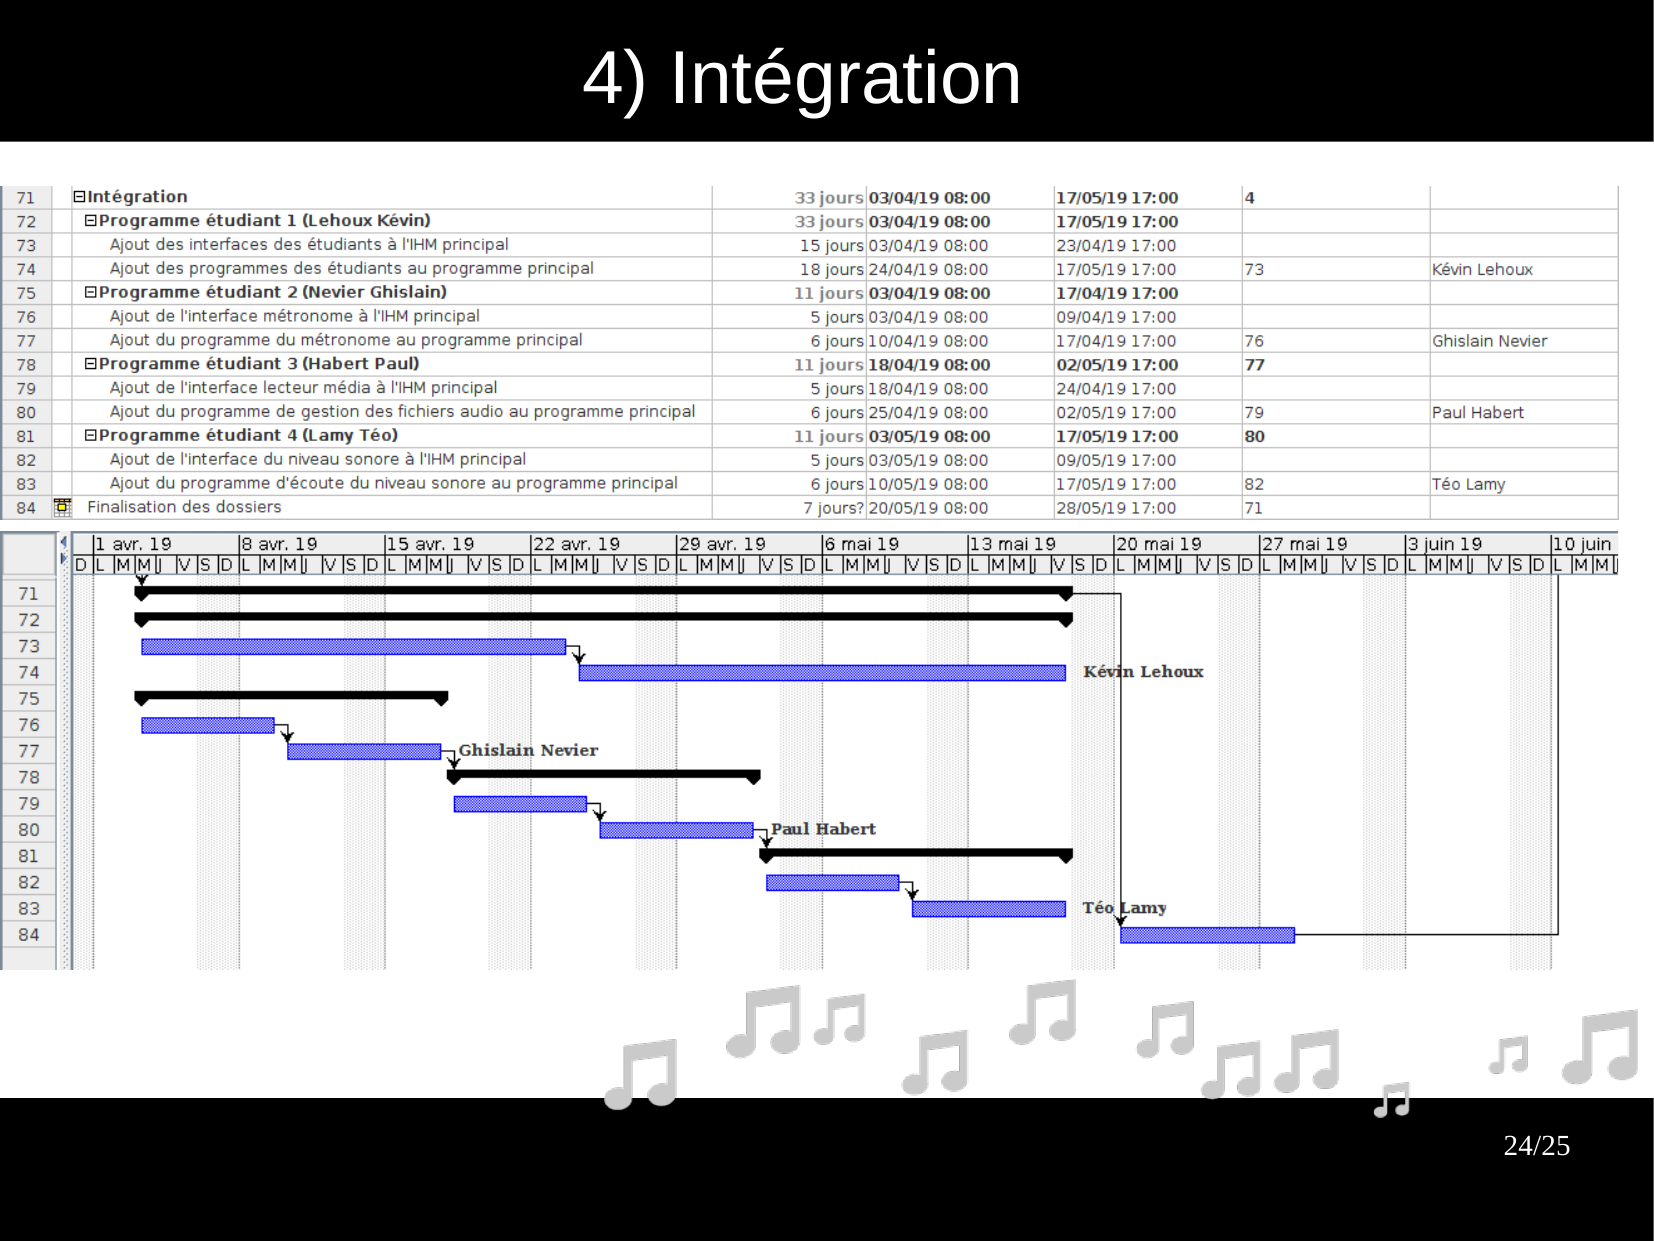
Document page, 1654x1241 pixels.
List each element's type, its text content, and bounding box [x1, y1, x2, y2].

picture [0, 531, 1619, 970]
picture [0, 186, 1619, 520]
title 4) Intégration [59, 8, 1548, 148]
